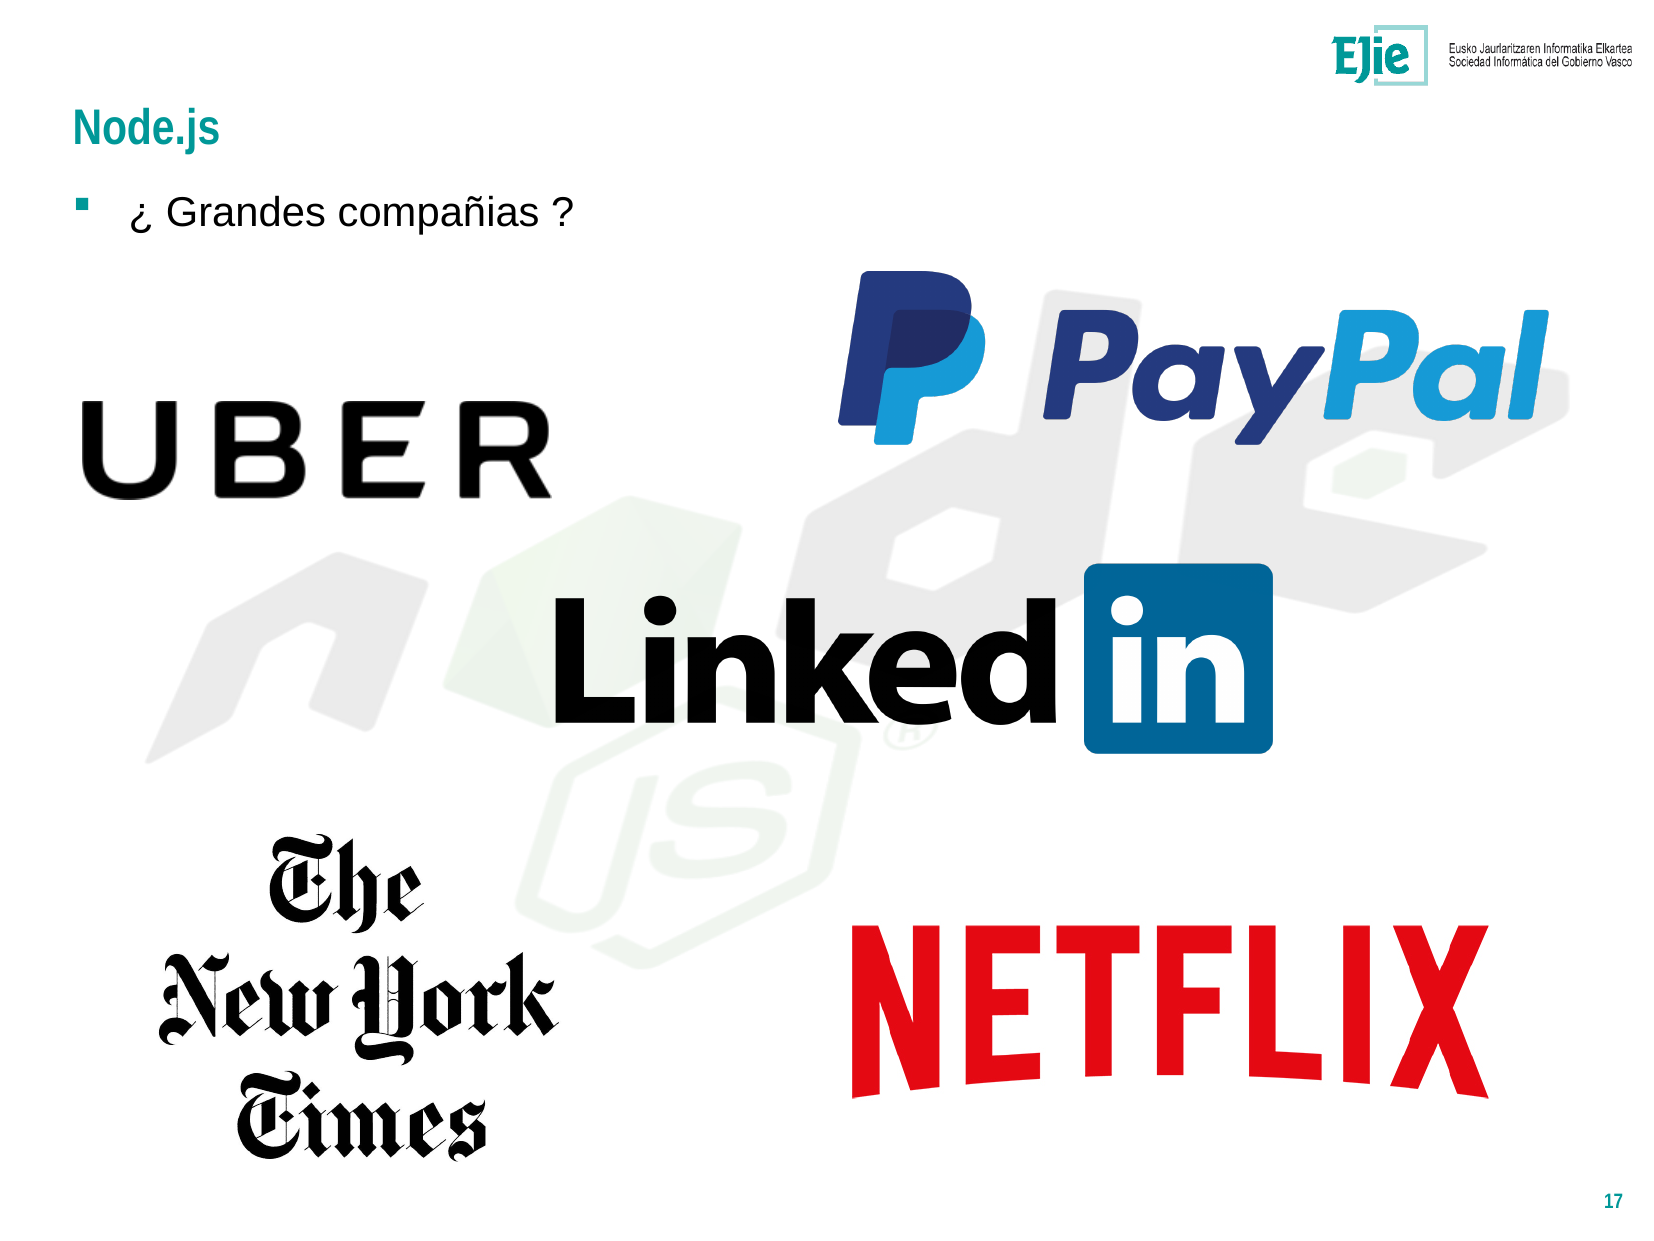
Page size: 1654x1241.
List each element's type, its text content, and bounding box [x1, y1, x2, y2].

title Node.js [57, 7, 1248, 162]
list ¿ Grandes compañias ? [57, 177, 1596, 260]
slide_number <número> [1583, 1166, 1644, 1233]
picture [0, 0, 1654, 1241]
